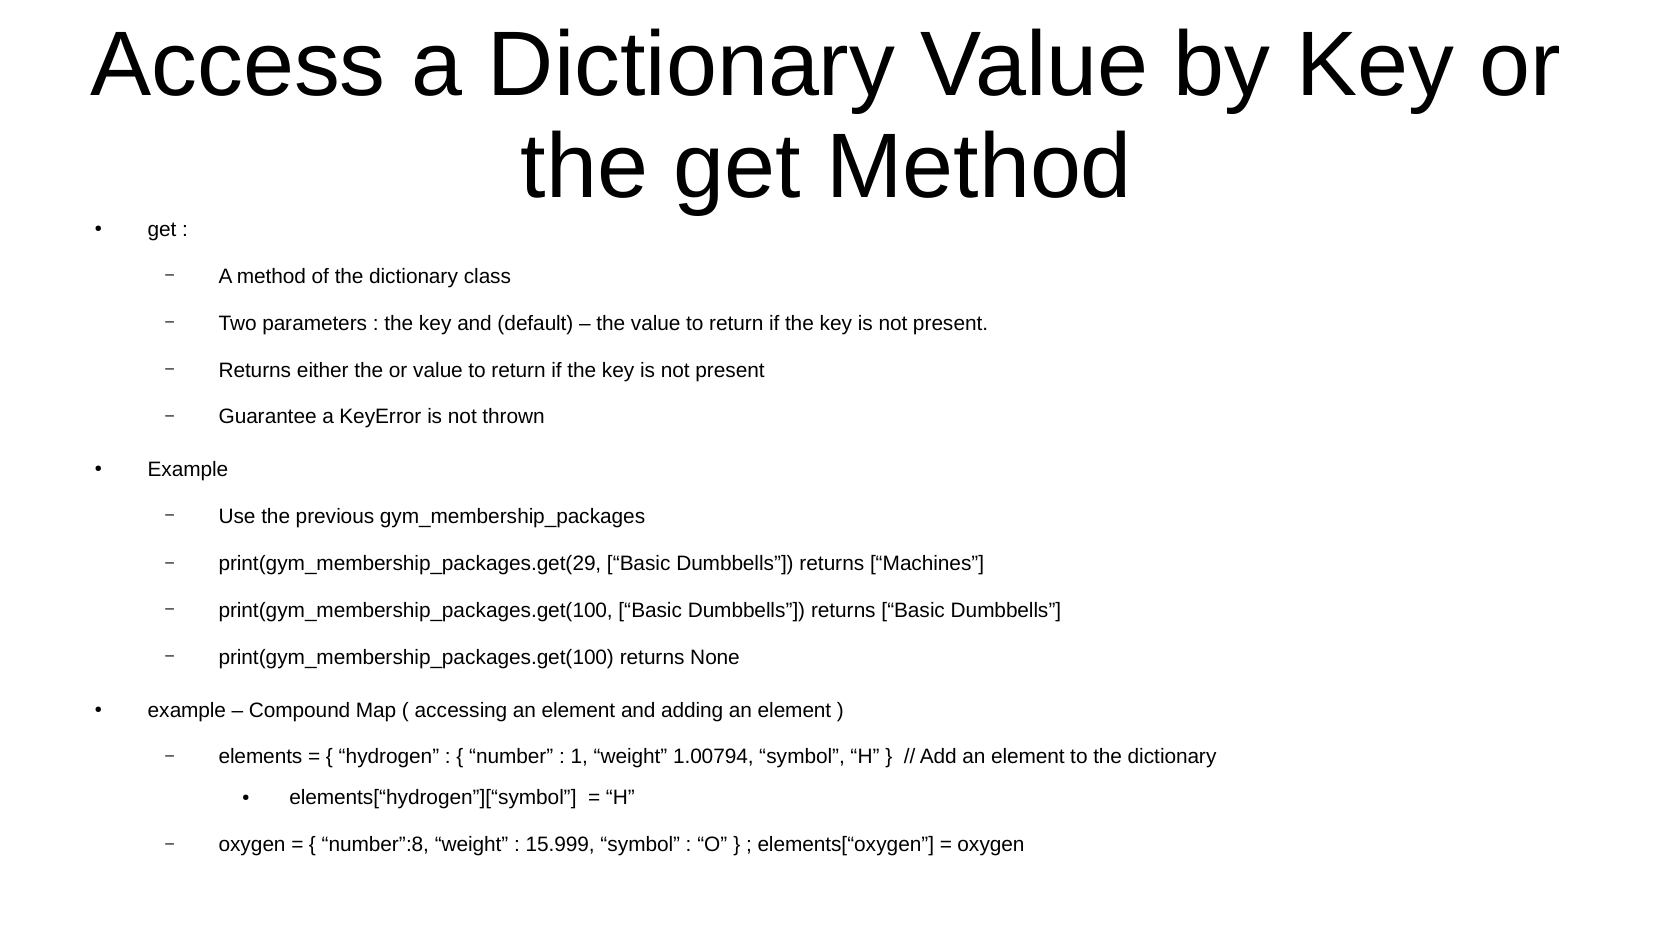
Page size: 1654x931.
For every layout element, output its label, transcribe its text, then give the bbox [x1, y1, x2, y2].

title Access a Dictionary Value by Key or the get Method [82, 12, 1571, 218]
list get : A method of the dictionary class Two parameters : the key and (default) – the value to return if the key is not present. Returns either the or value to return if the key is not present Guarantee a KeyError is not thrown Example Use the previous gym_membership_packages print(gym_membership_packages.get(29, [“Basic Dumbbells”]) returns [“Machines”] print(gym_membership_packages.get(100, [“Basic Dumbbells”]) returns [“Basic Dumbbells”] print(gym_membership_packages.get(100) returns None example – Compound Map ( accessing an element and adding an element ) elements = { “hydrogen” : { “number” : 1, “weight” 1.00794, “symbol”, “H” } // Add an element to the dictionary elements[“hydrogen”][“symbol”] = “H” oxygen = { “number”:8, “weight” : 15.999, “symbol” : “O” } ; elements[“oxygen”] = oxygen [76, 217, 1555, 886]
